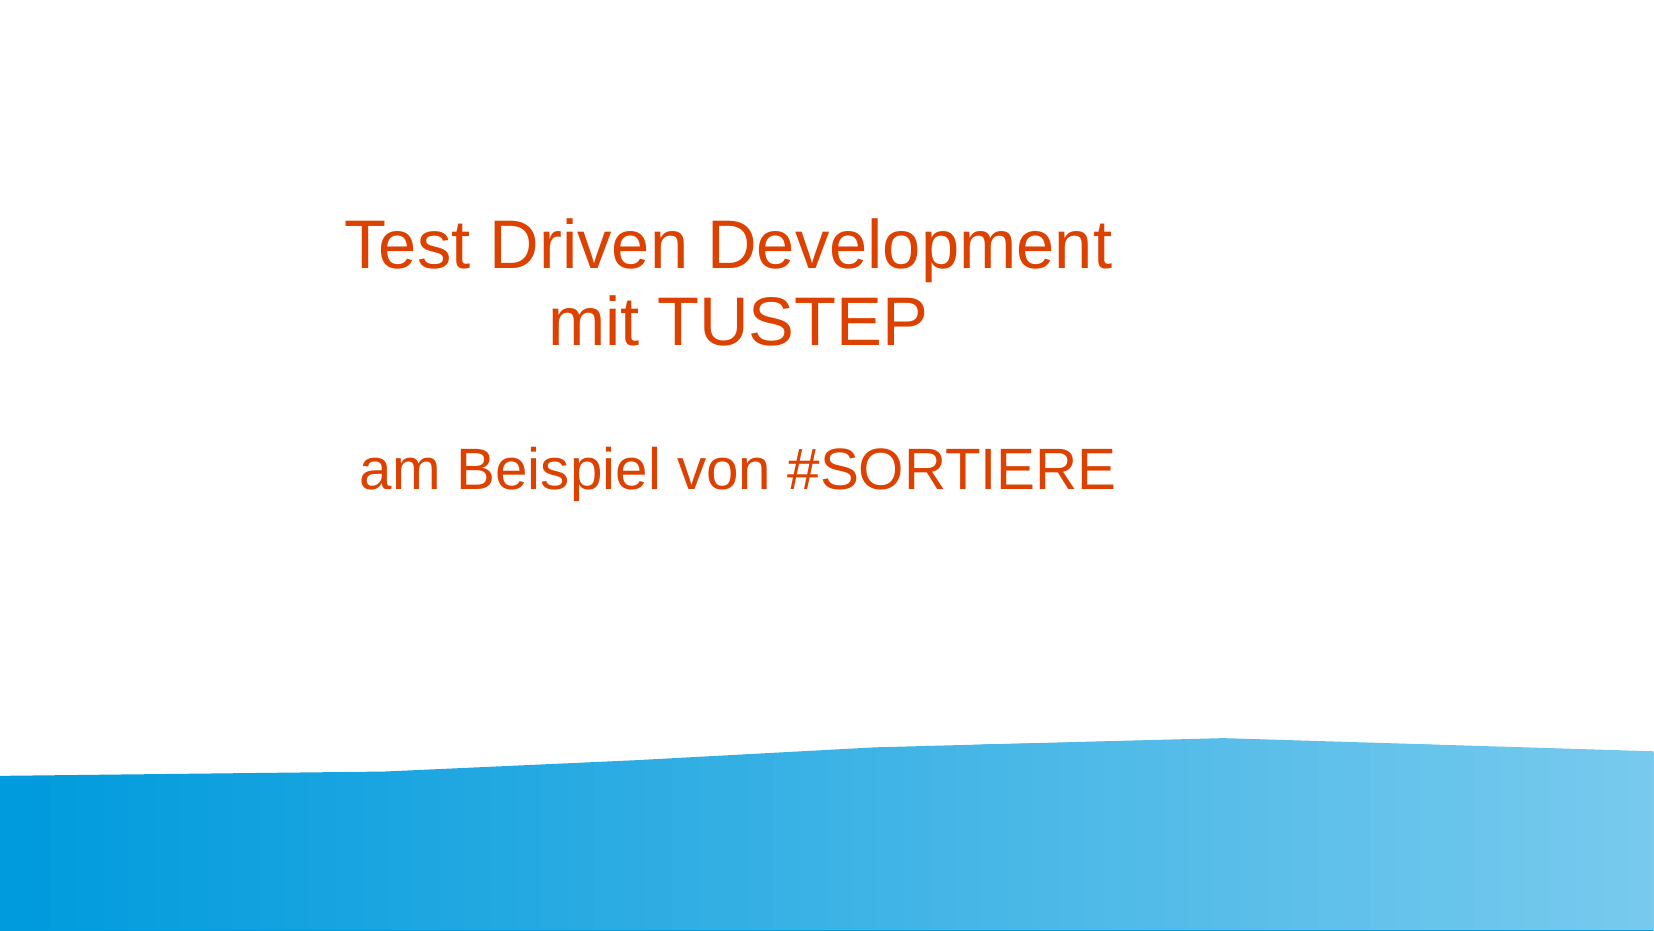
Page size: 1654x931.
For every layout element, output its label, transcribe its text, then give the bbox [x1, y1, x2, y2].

title Test Driven Development mit TUSTEP am Beispiel von #SORTIERE [0, 206, 1477, 503]
